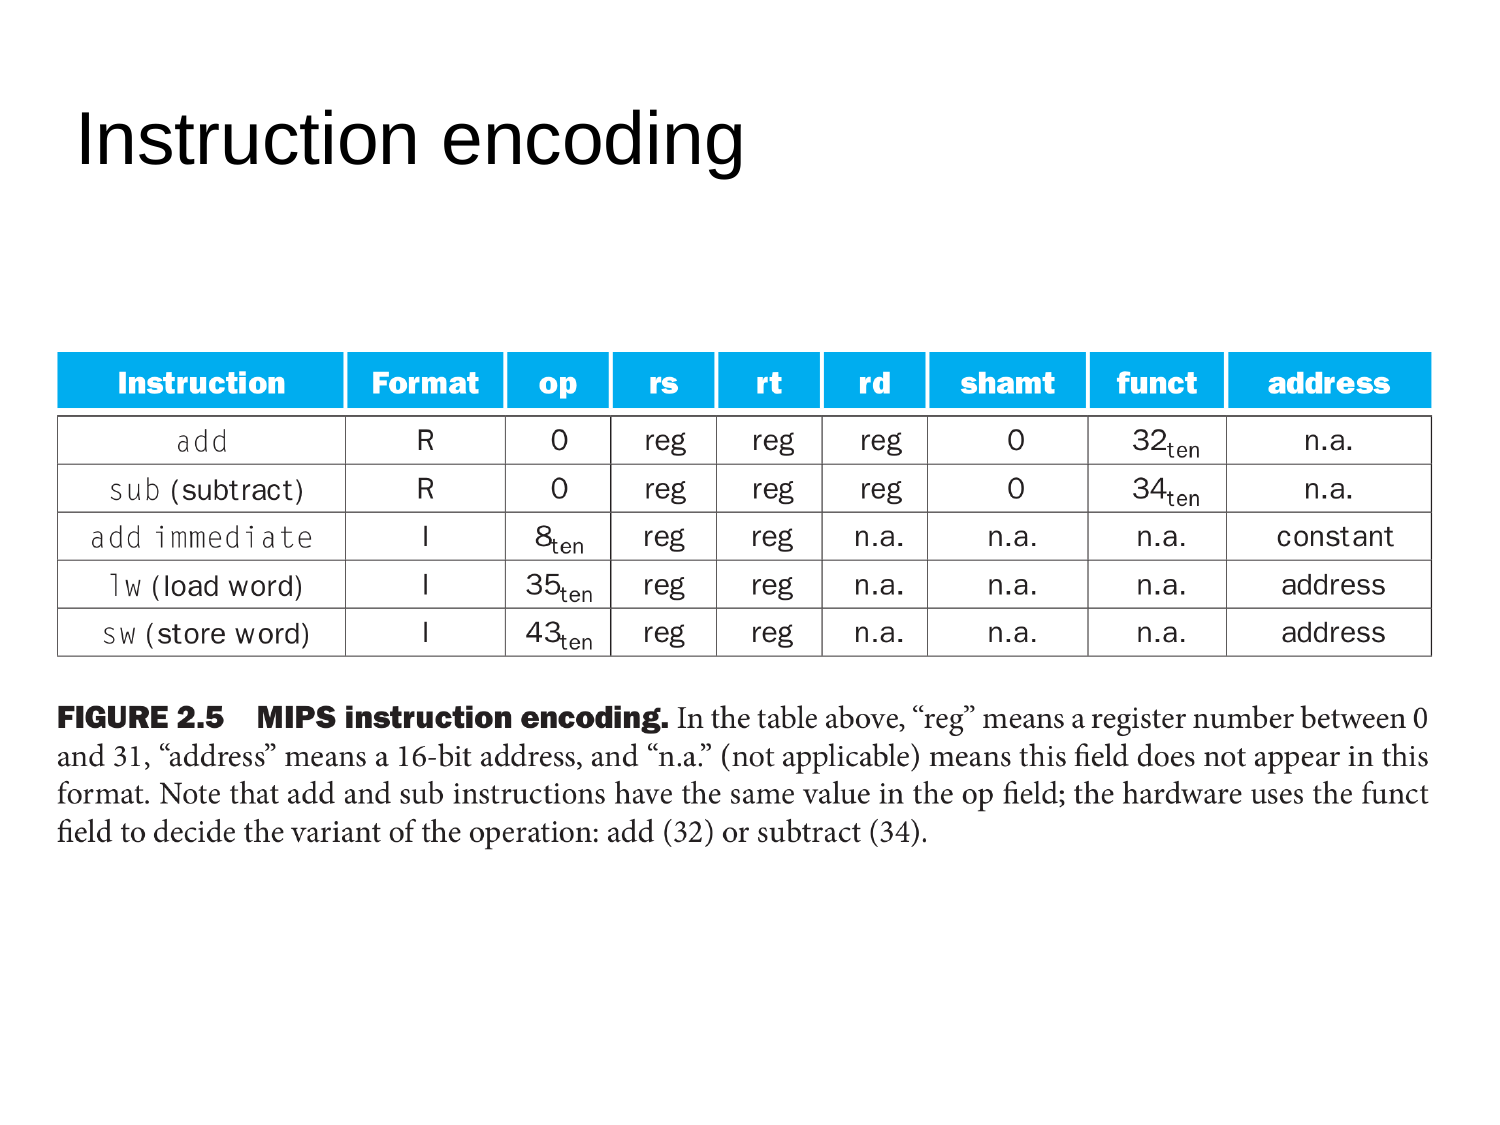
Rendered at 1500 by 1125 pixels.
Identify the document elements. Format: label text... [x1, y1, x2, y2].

title Instruction encoding [75, 44, 1425, 233]
picture [30, 338, 1450, 871]
